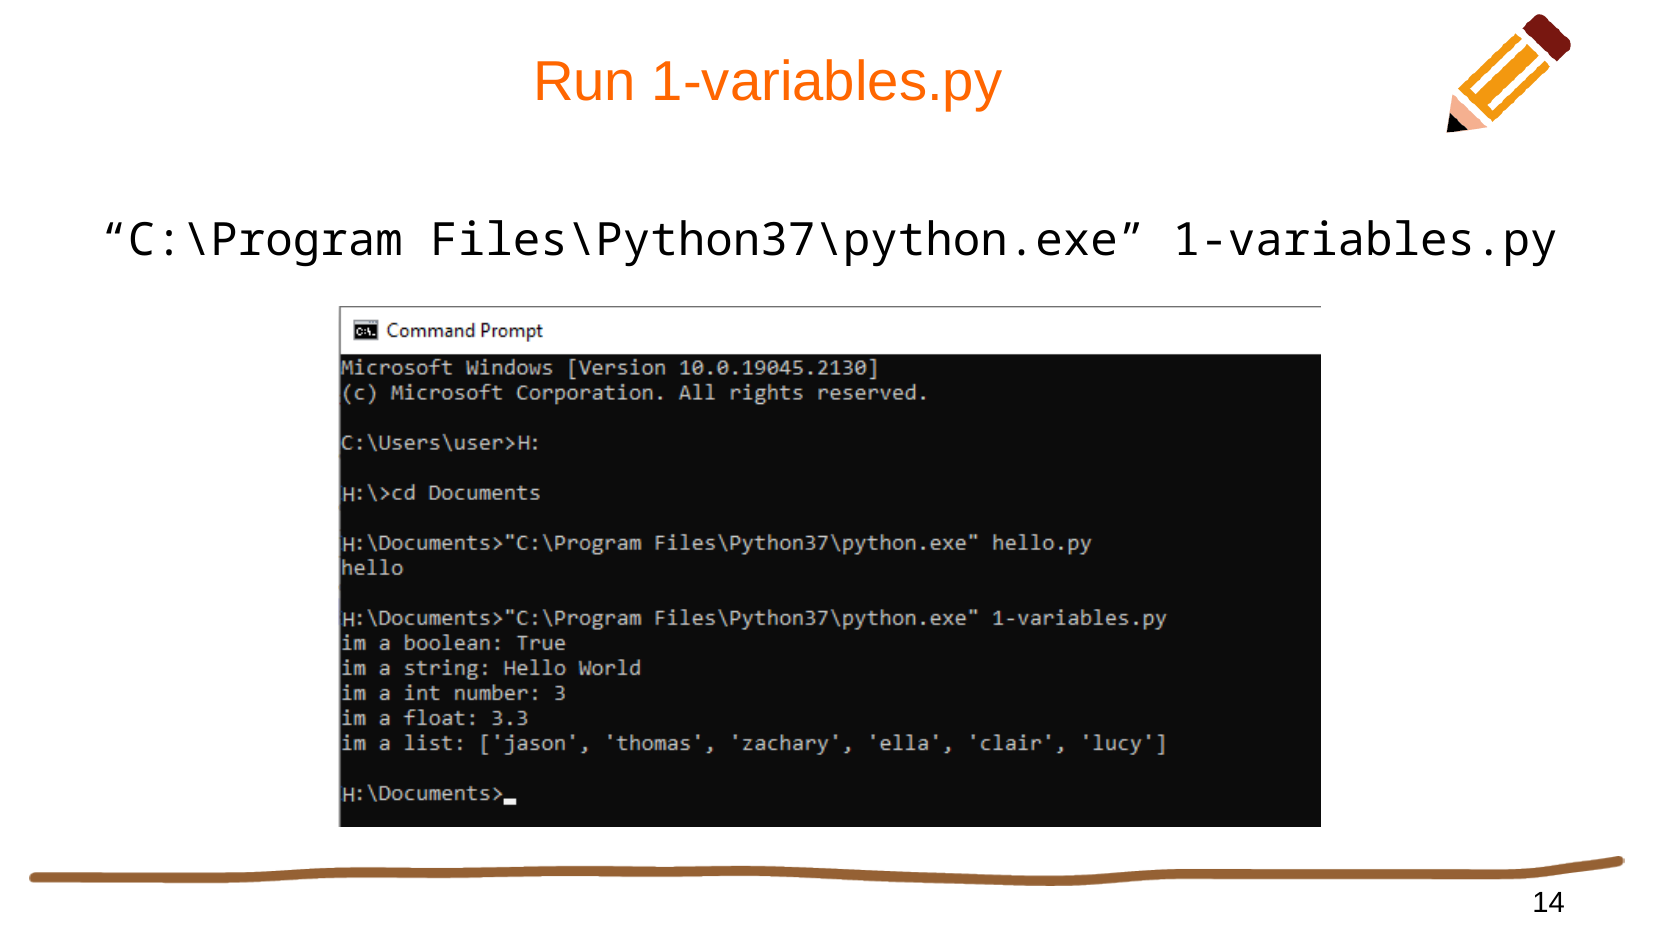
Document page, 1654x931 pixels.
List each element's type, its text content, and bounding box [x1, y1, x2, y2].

picture [1446, 14, 1571, 133]
list “C:\Program Files\Python37\python.exe” 1-variables.py [29, 206, 1625, 414]
picture [338, 306, 1321, 827]
picture [29, 856, 1625, 886]
title Run 1-variables.py [88, 29, 1447, 133]
